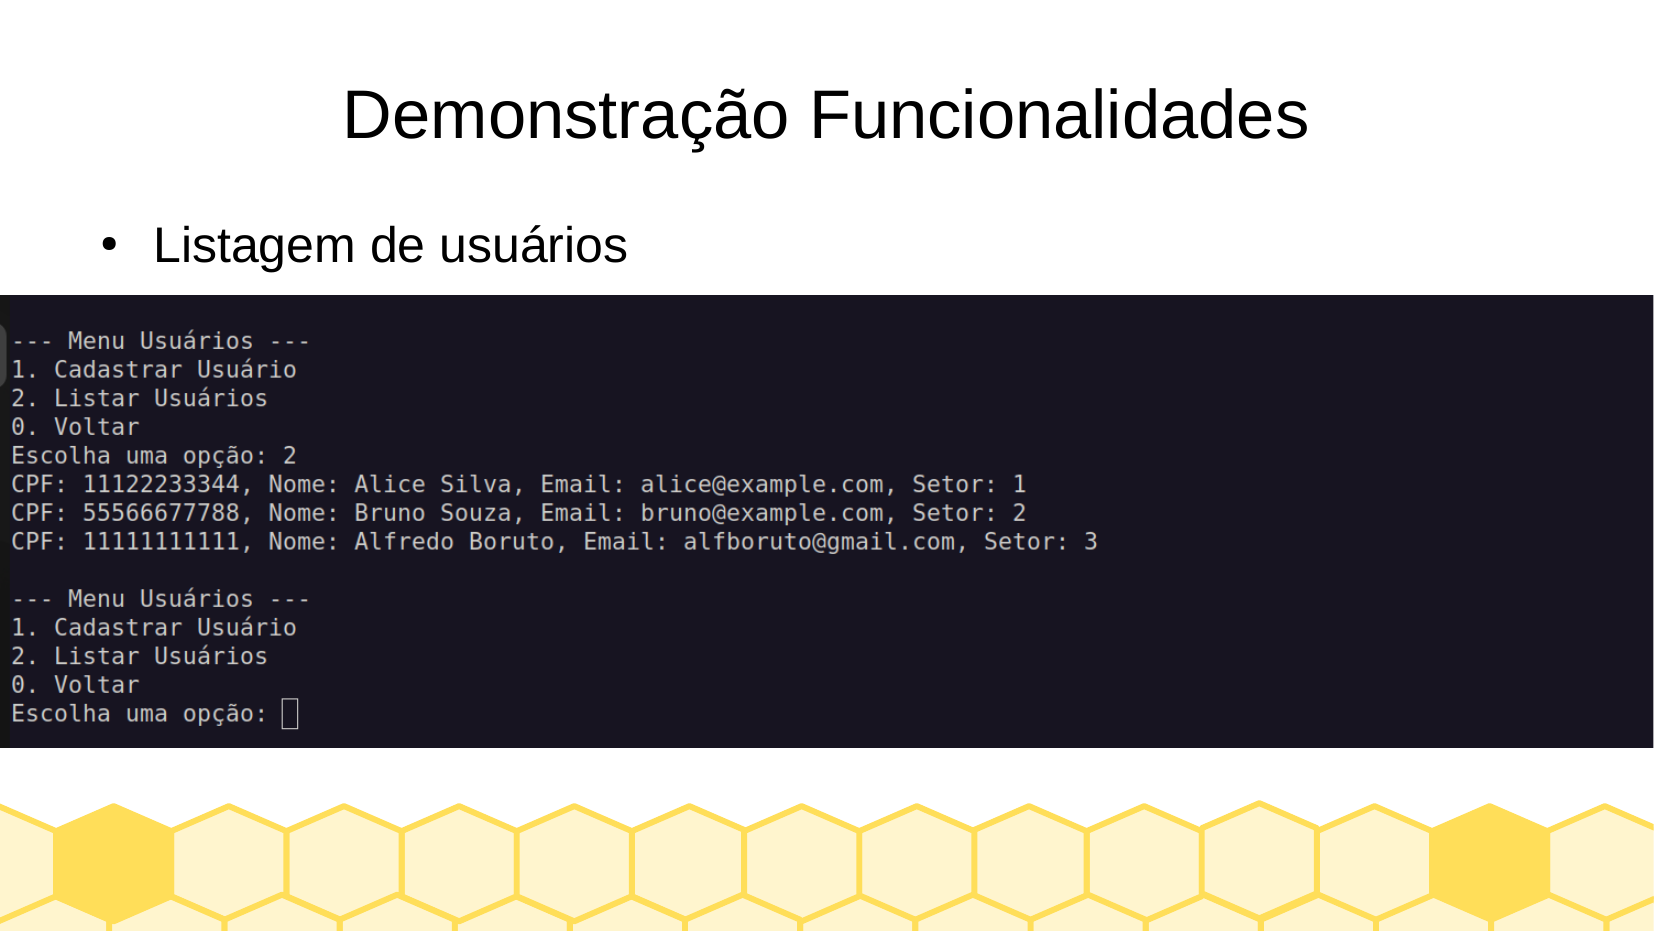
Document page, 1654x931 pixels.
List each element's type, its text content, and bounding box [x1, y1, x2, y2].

title Demonstração Funcionalidades [82, 37, 1571, 193]
picture [0, 295, 1654, 748]
list Listagem de usuários [82, 217, 1595, 295]
